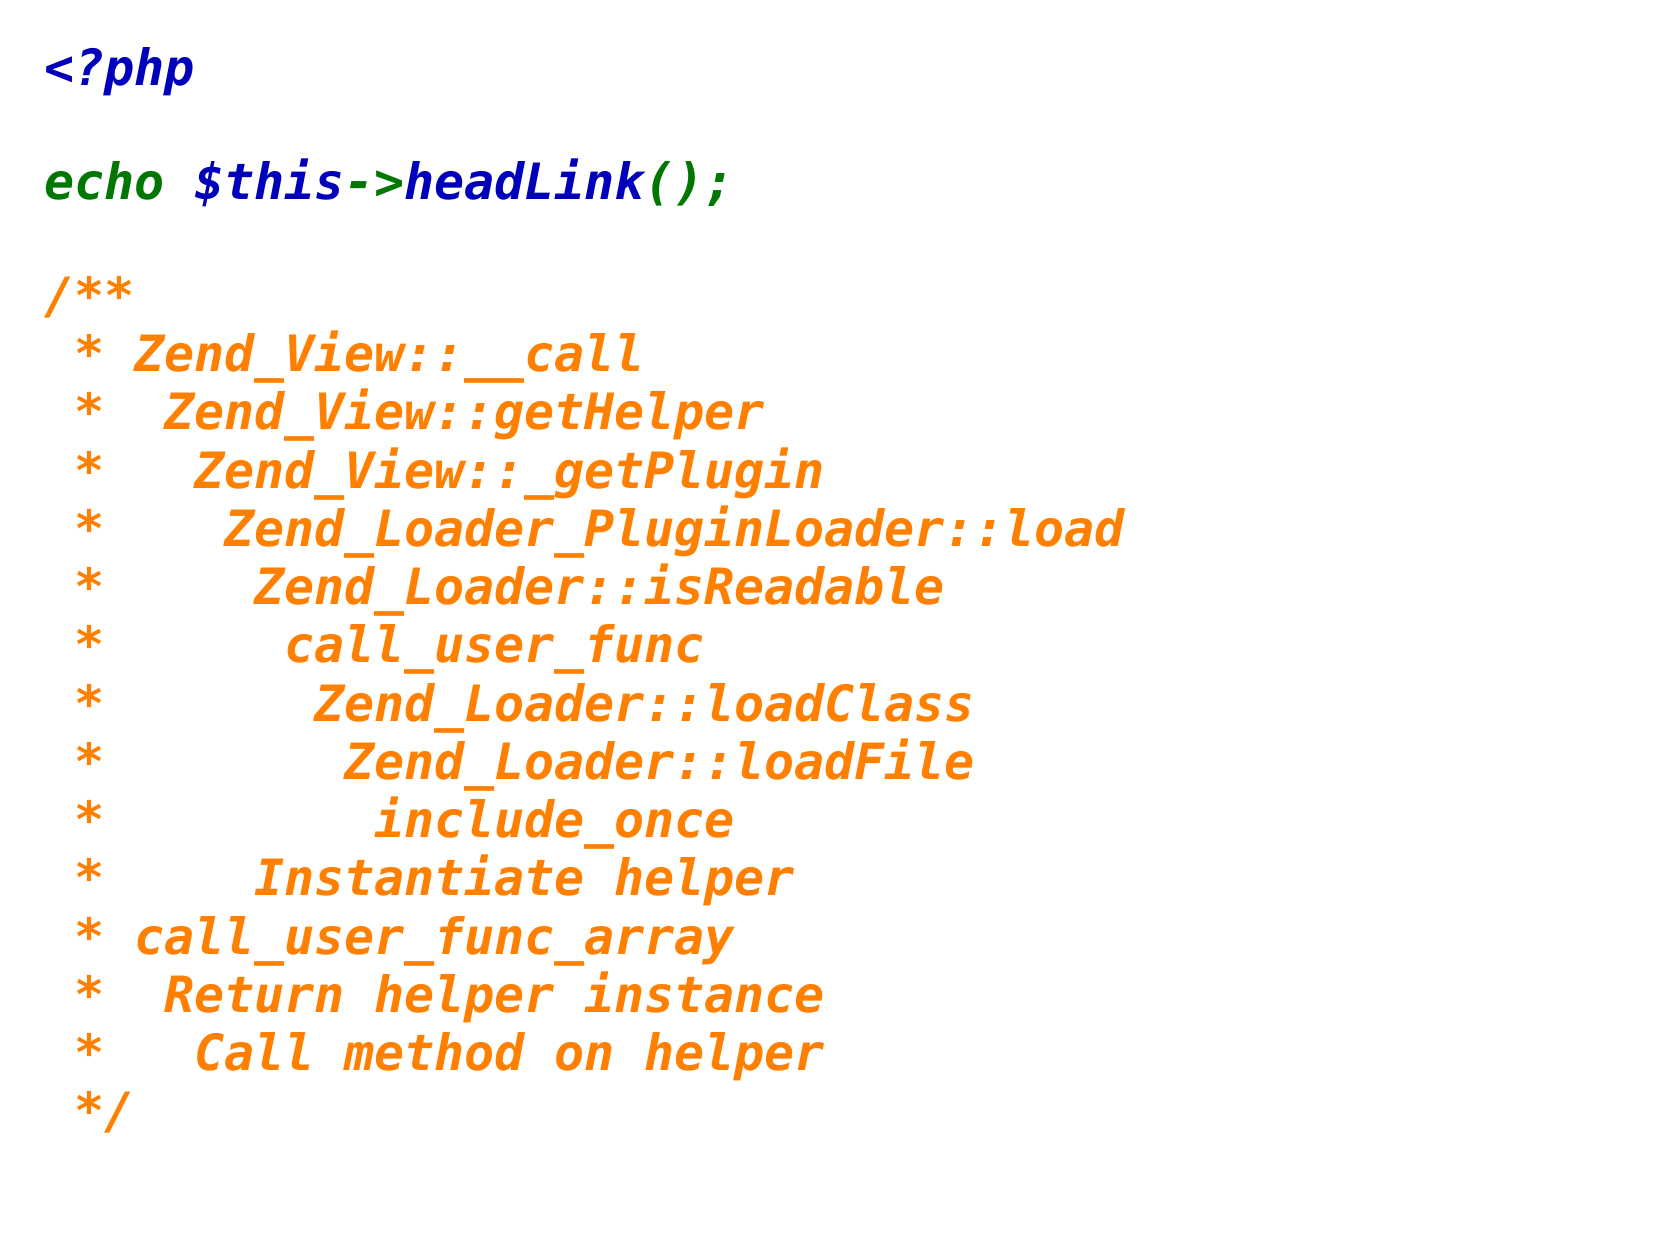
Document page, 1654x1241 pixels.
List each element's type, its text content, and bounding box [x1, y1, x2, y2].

text_box <?php echo $this->headLink(); /** * Zend_View::__call * Zend_View::getHelper * Zend_View::_getPlugin * Zend_Loader_PluginLoader::load * Zend_Loader::isReadable * call_user_func * Zend_Loader::loadClass * Zend_Loader::loadFile * include_once * Instantiate helper * call_user_func_array * Return helper instance * Call method on helper */ [29, 31, 1625, 1182]
